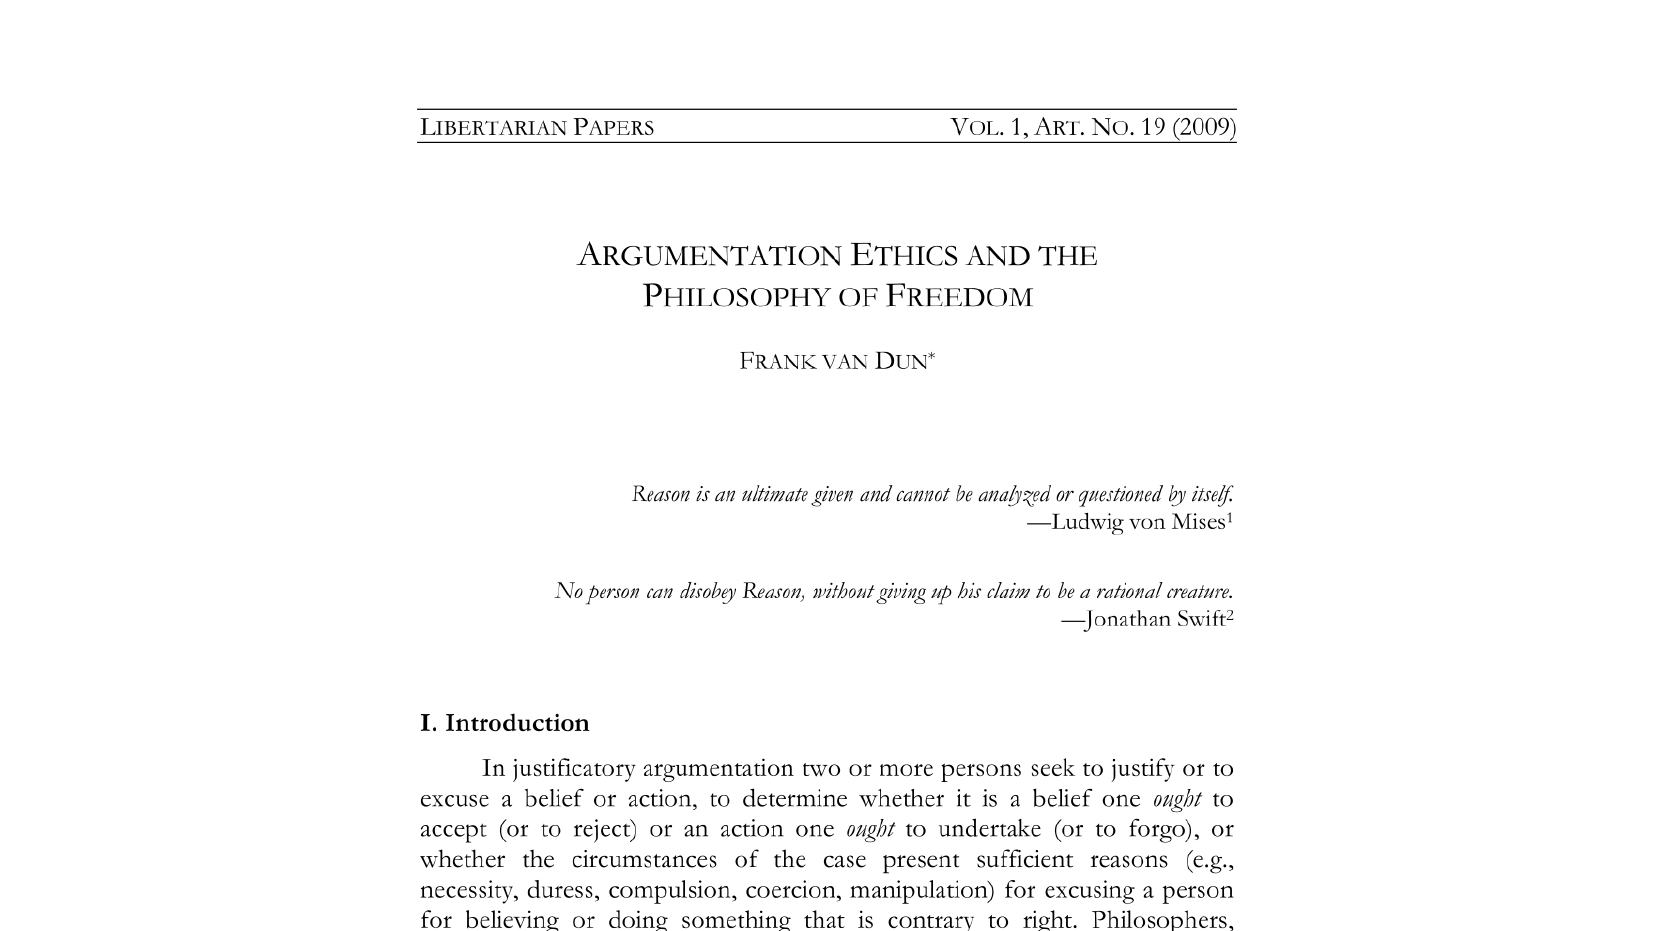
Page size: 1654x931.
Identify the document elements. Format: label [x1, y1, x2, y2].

picture [298, 0, 1356, 931]
